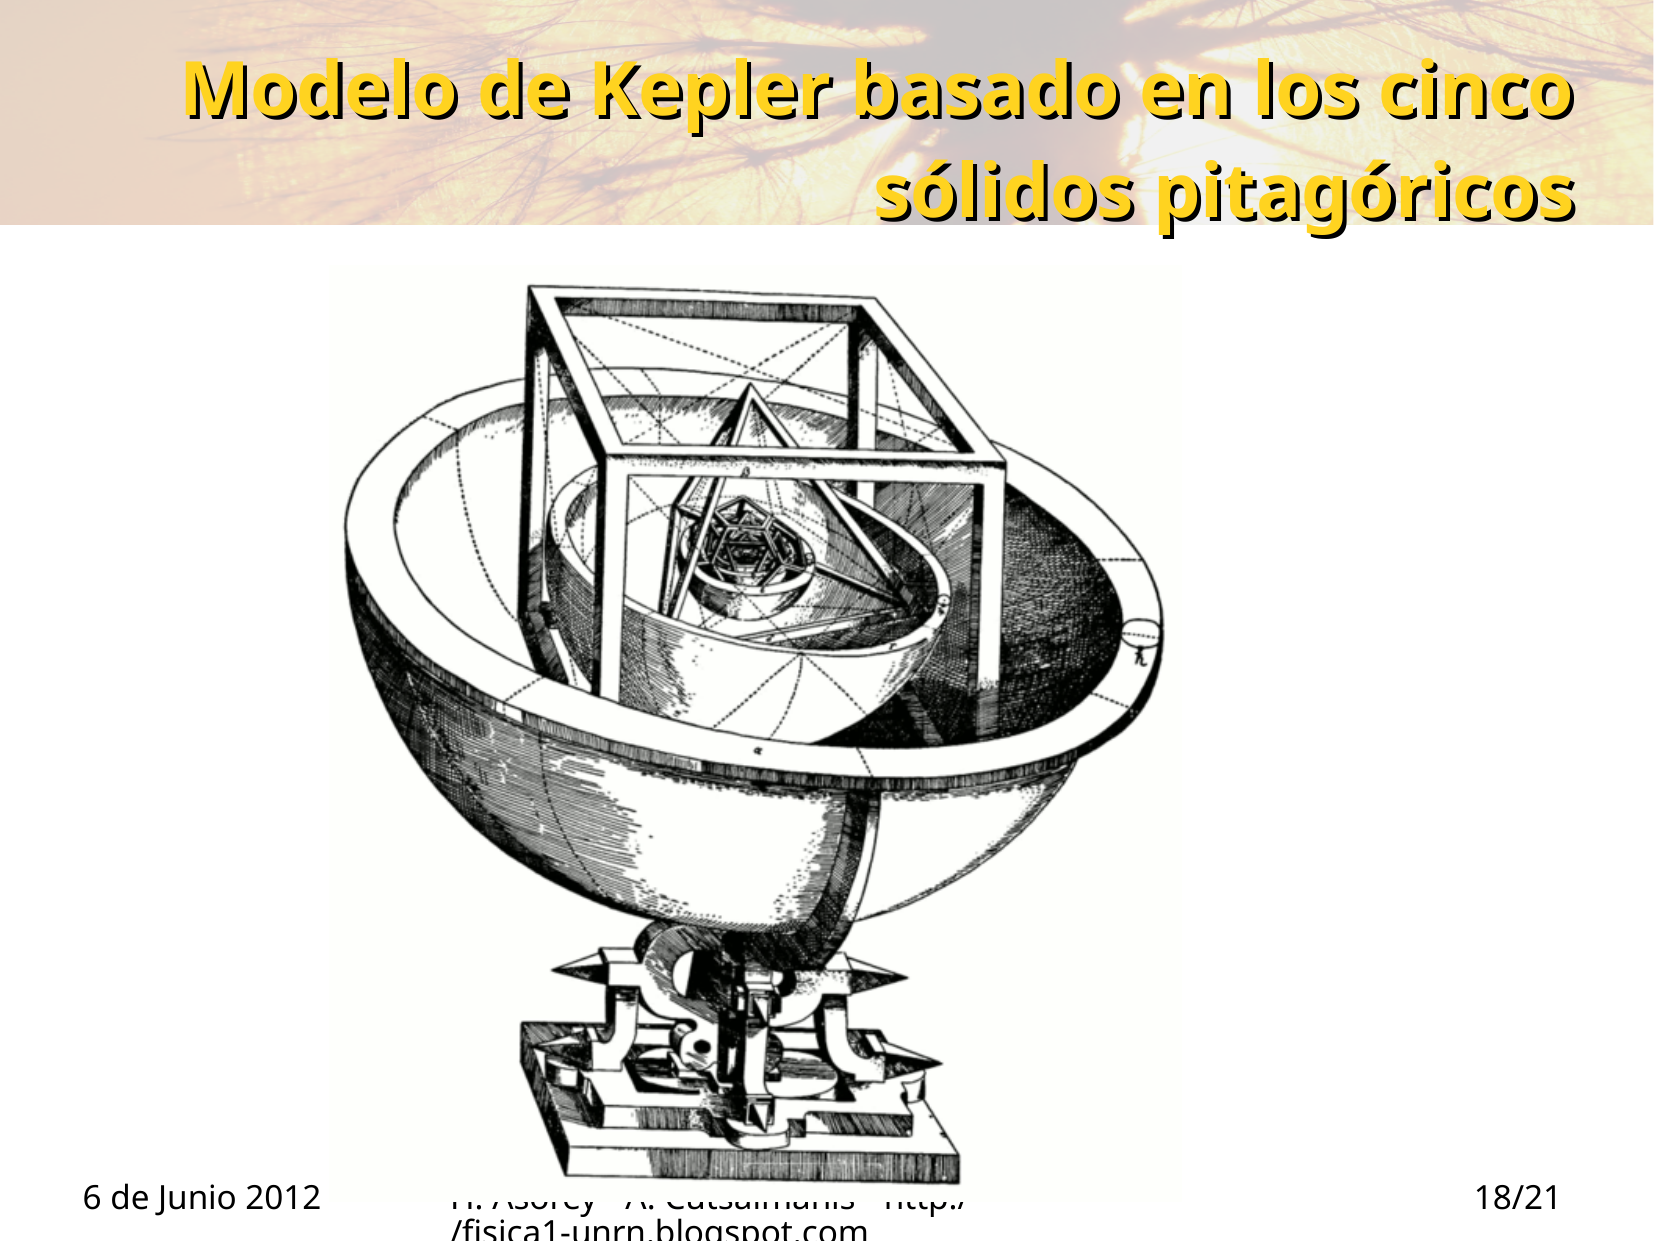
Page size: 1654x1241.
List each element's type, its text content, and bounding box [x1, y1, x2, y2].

picture [329, 265, 1182, 1202]
title Modelo de Kepler basado en los cinco sólidos pitagóricos [86, 49, 1576, 226]
picture [0, 0, 1654, 225]
